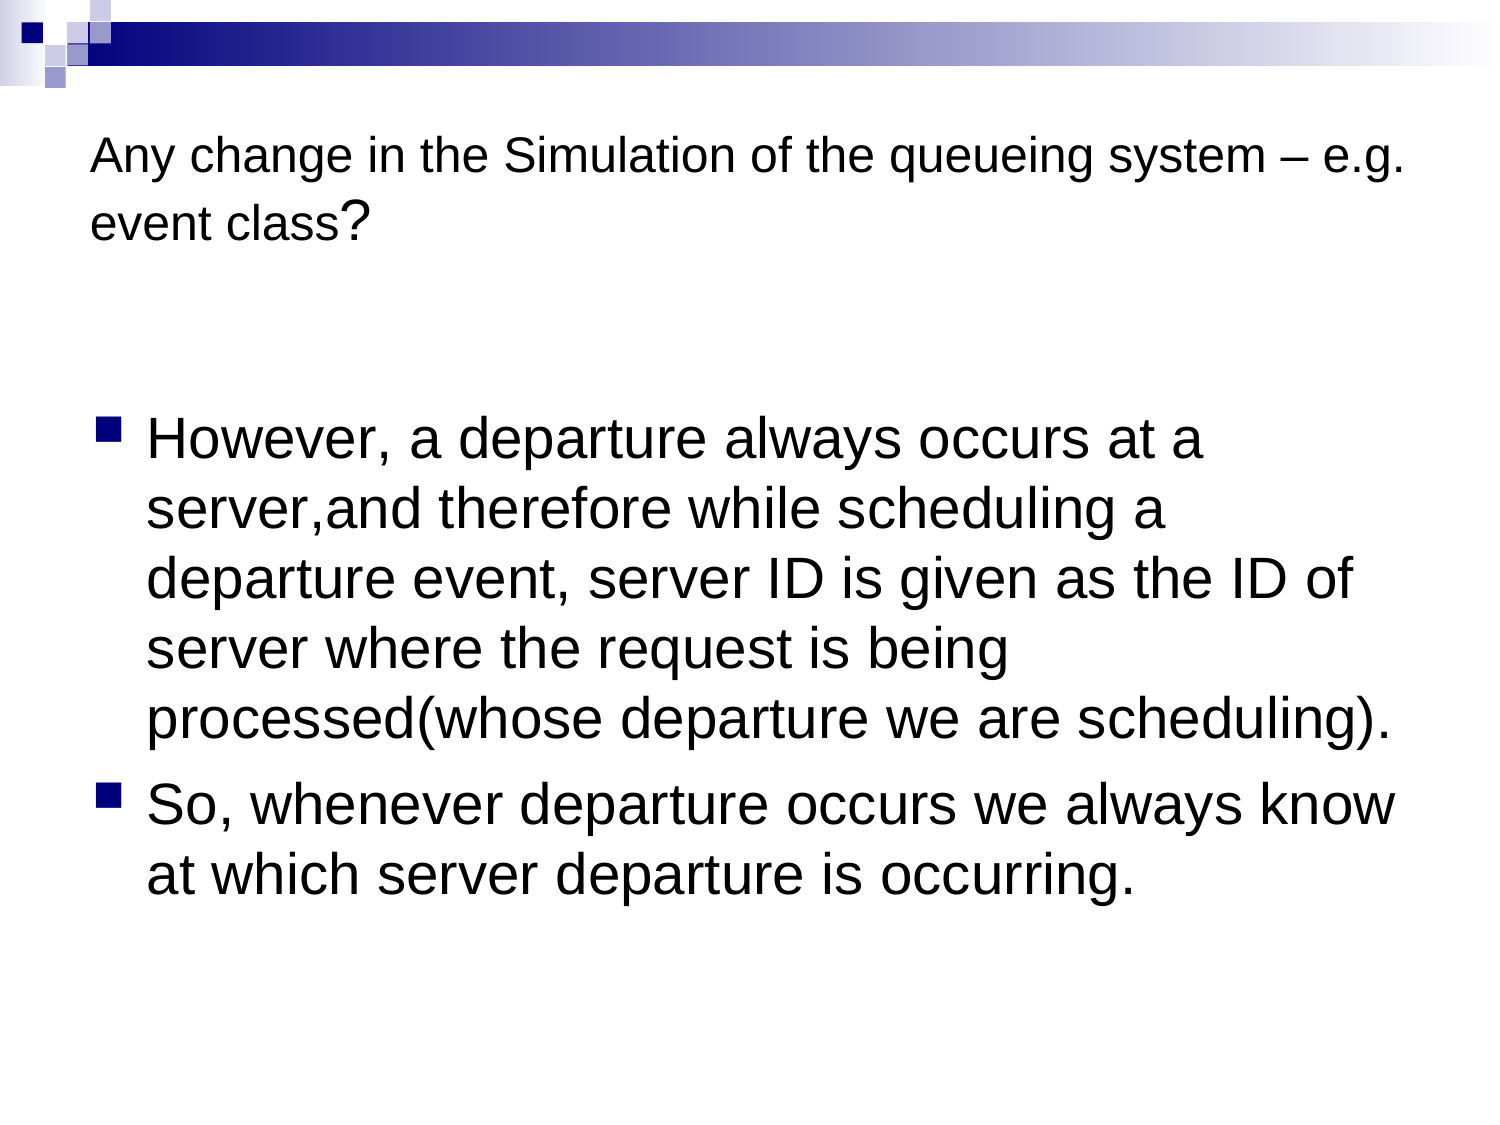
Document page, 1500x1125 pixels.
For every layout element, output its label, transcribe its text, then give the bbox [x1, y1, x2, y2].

list However, a departure always occurs at a server,and therefore while scheduling a departure event, server ID is given as the ID of server where the request is being processed(whose departure we are scheduling). So, whenever departure occurs we always know at which server departure is occurring. [77, 306, 1428, 1089]
title Any change in the Simulation of the queueing system – e.g. event class? [75, 75, 1426, 301]
